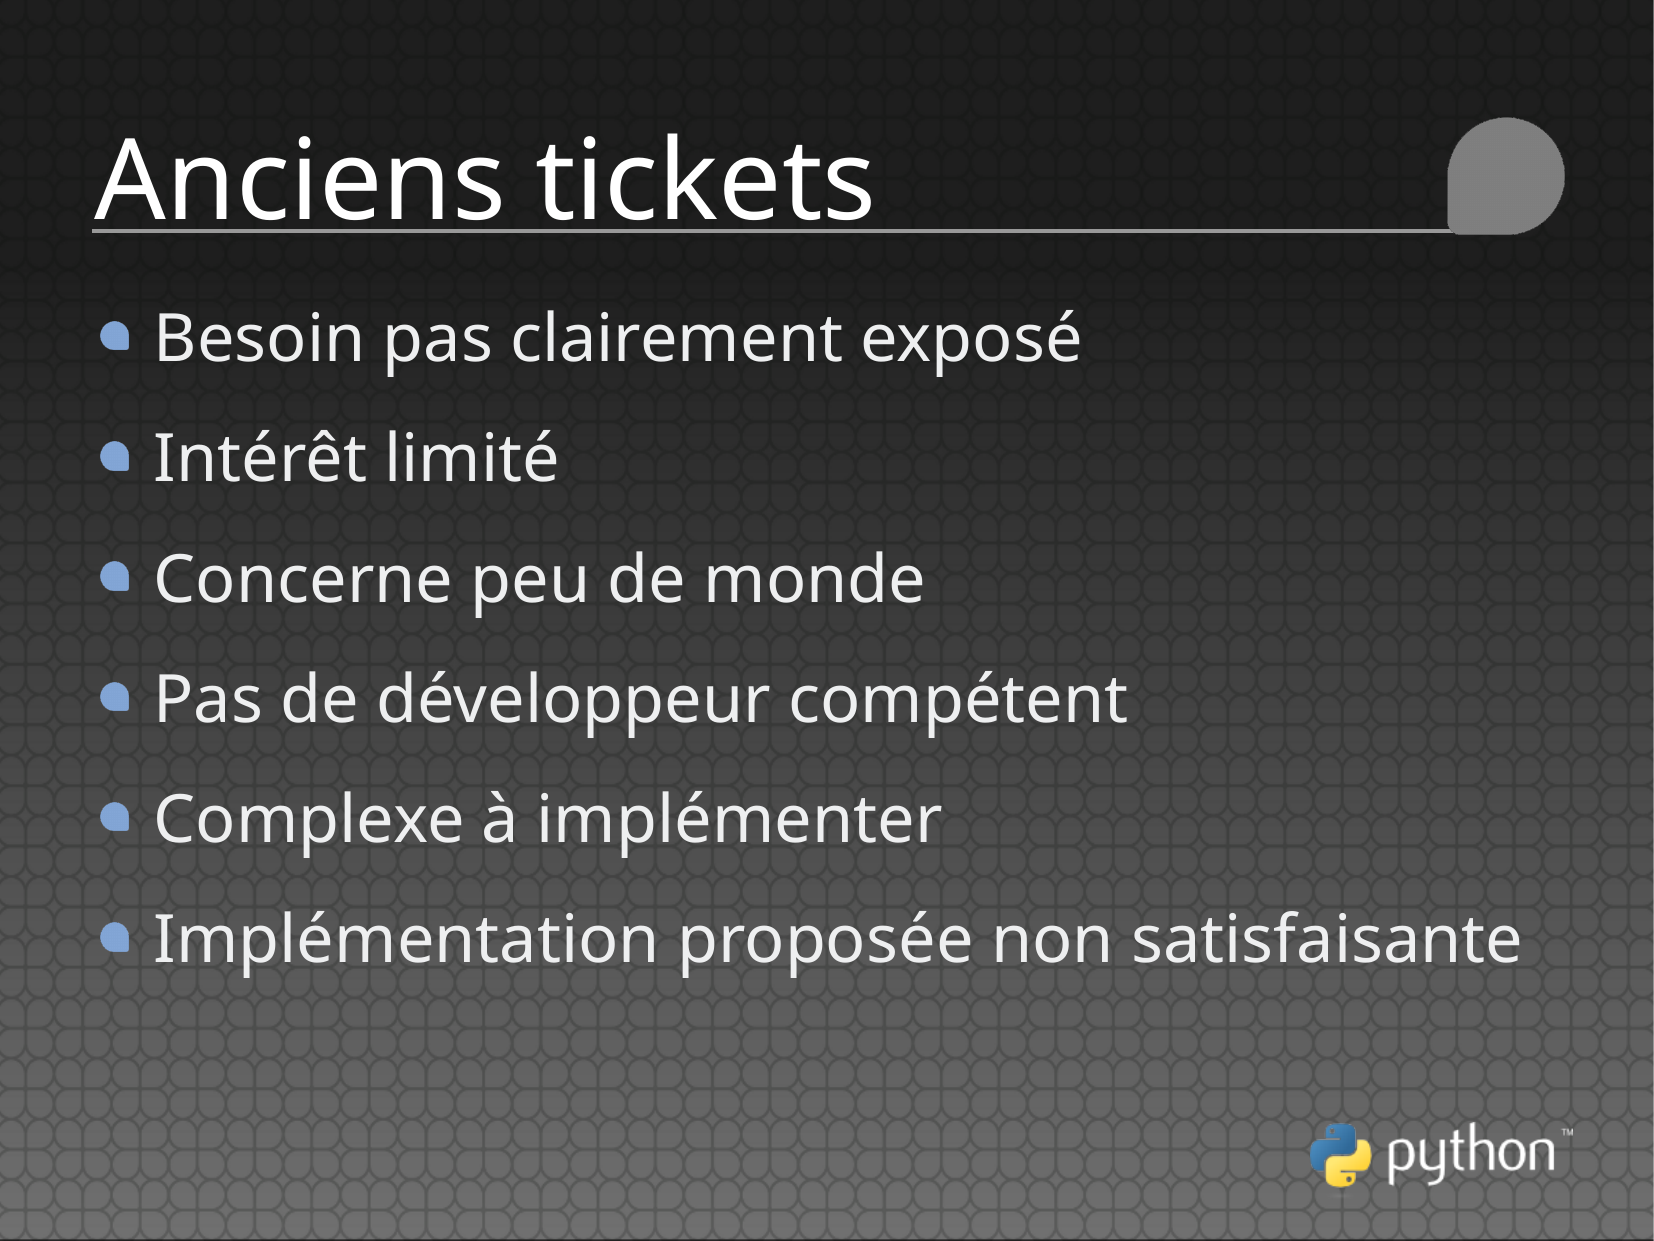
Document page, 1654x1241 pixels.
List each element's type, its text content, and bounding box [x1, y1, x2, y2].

title Anciens tickets [94, 100, 1426, 251]
picture [0, 0, 1654, 1241]
list Besoin pas clairement exposé Intérêt limité Concerne peu de monde Pas de développeur compétent Complexe à implémenter Implémentation proposée non satisfaisante [82, 290, 1571, 1094]
